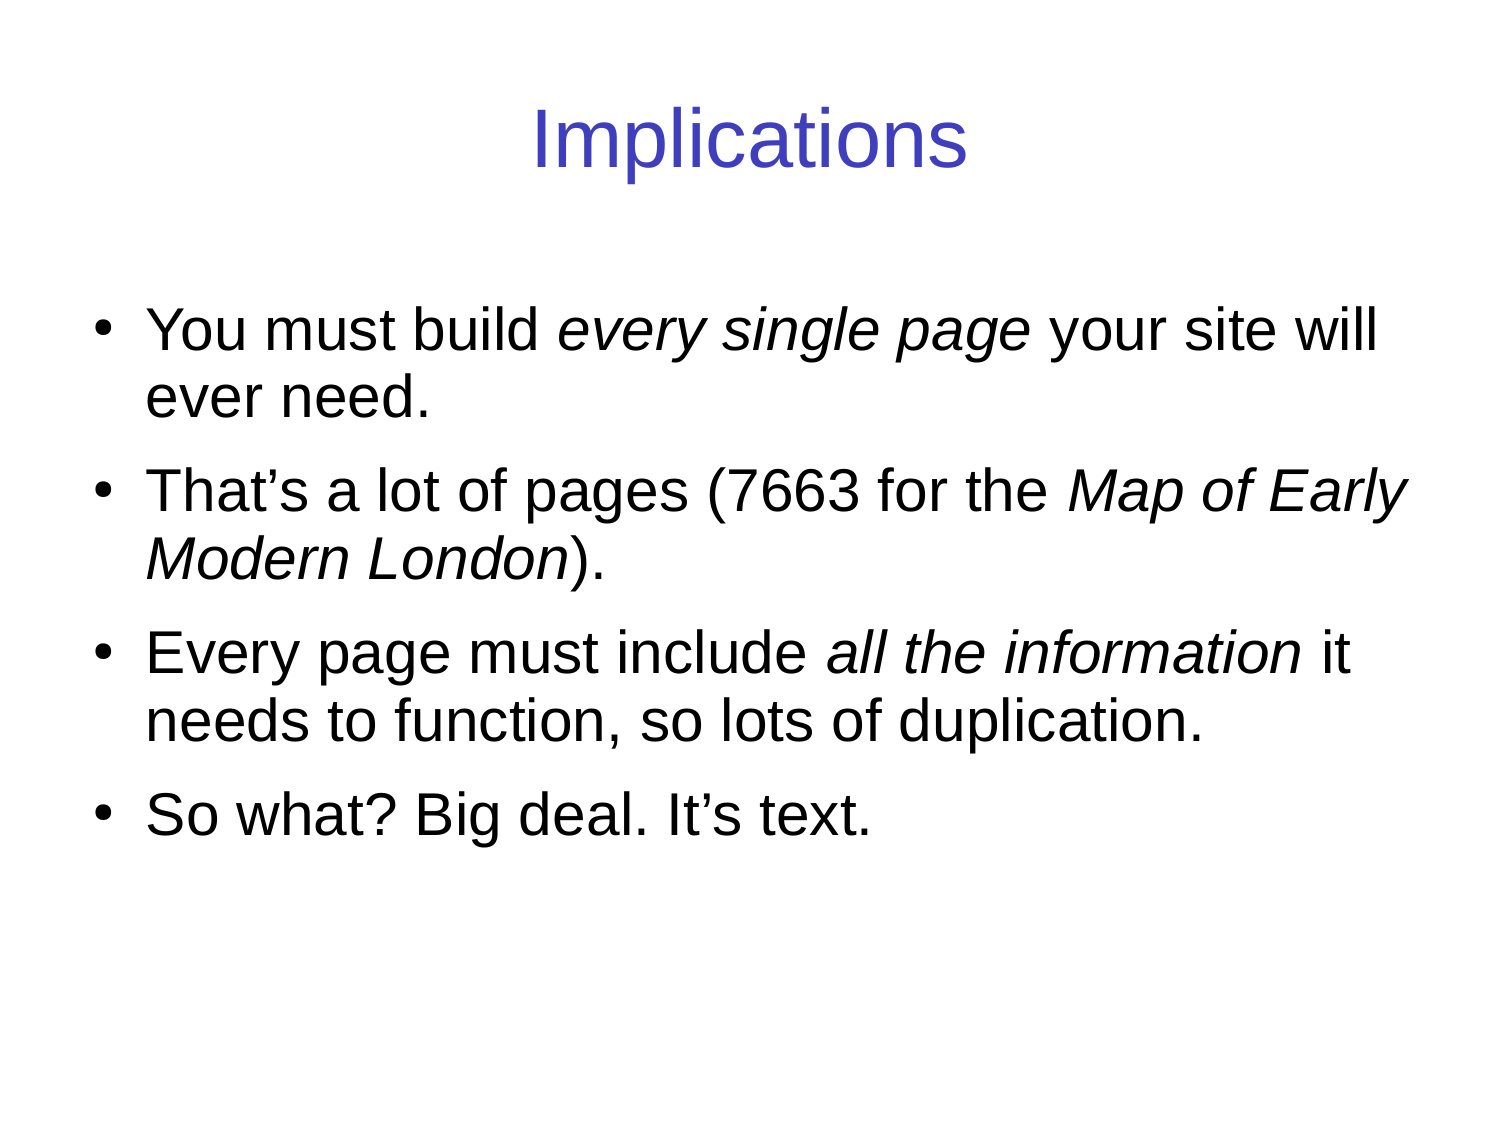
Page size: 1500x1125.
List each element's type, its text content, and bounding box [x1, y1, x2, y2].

list You must build every single page your site will ever need. That’s a lot of pages (7663 for the Map of Early Modern London). Every page must include all the information it needs to function, so lots of duplication. So what? Big deal. It’s text. [75, 295, 1425, 1063]
title Implications [75, 44, 1425, 233]
